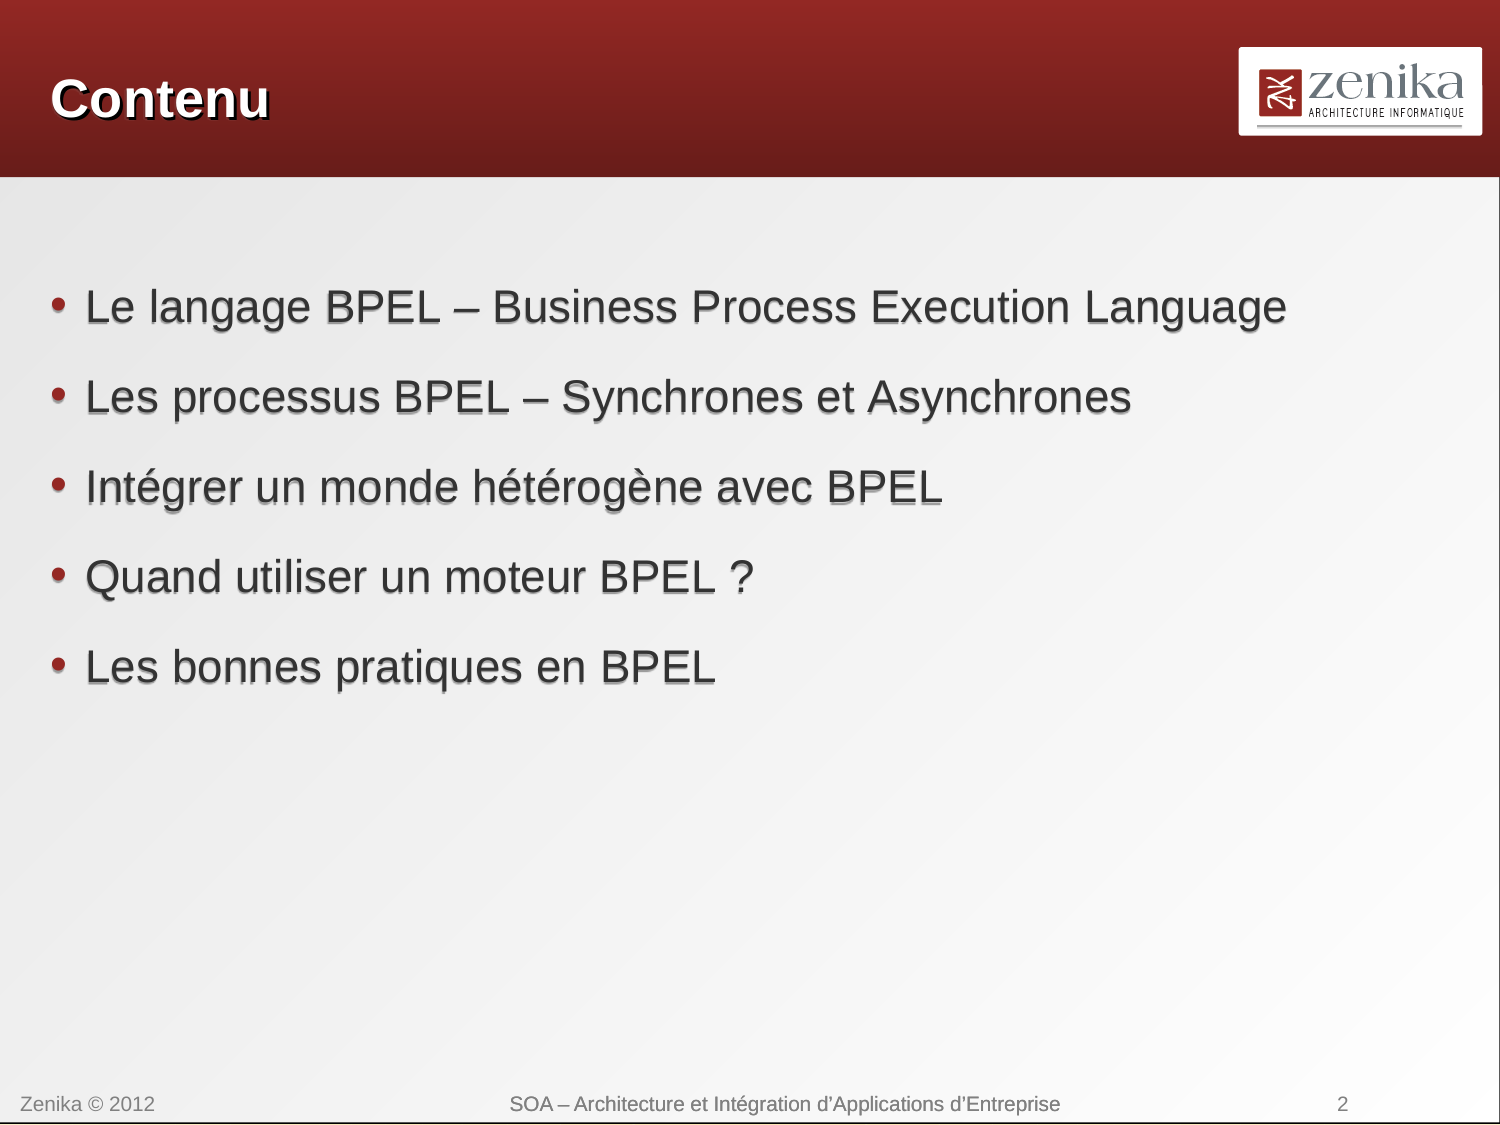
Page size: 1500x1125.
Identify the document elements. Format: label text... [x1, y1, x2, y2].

list Le langage BPEL – Business Process Execution Language Les processus BPEL – Synchrones et Asynchrones Intégrer un monde hétérogène avec BPEL Quand utiliser un moteur BPEL ? Les bonnes pratiques en BPEL [50, 249, 1435, 1079]
text_box SOA – Architecture et Intégration d’Applications d’Entreprise [443, 1084, 1128, 1106]
title Contenu [50, 15, 1206, 180]
